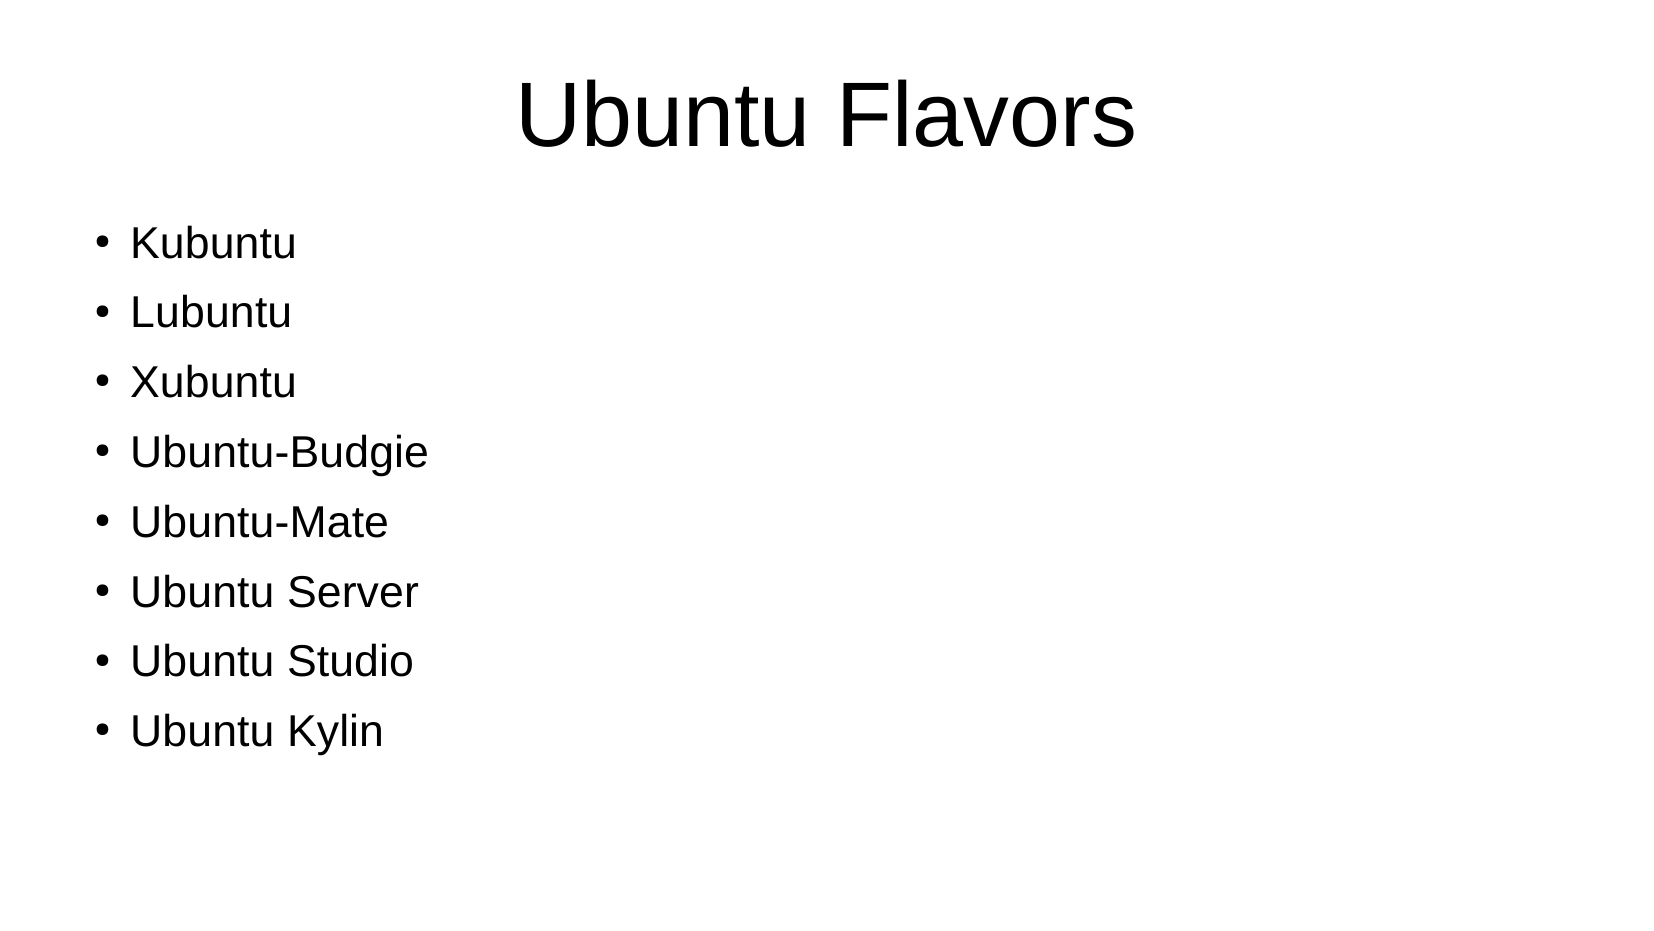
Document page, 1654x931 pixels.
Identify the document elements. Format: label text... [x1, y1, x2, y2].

title Ubuntu Flavors [82, 37, 1571, 193]
list Kubuntu Lubuntu Xubuntu Ubuntu-Budgie Ubuntu-Mate Ubuntu Server Ubuntu Studio Ubuntu Kylin [82, 217, 1571, 758]
